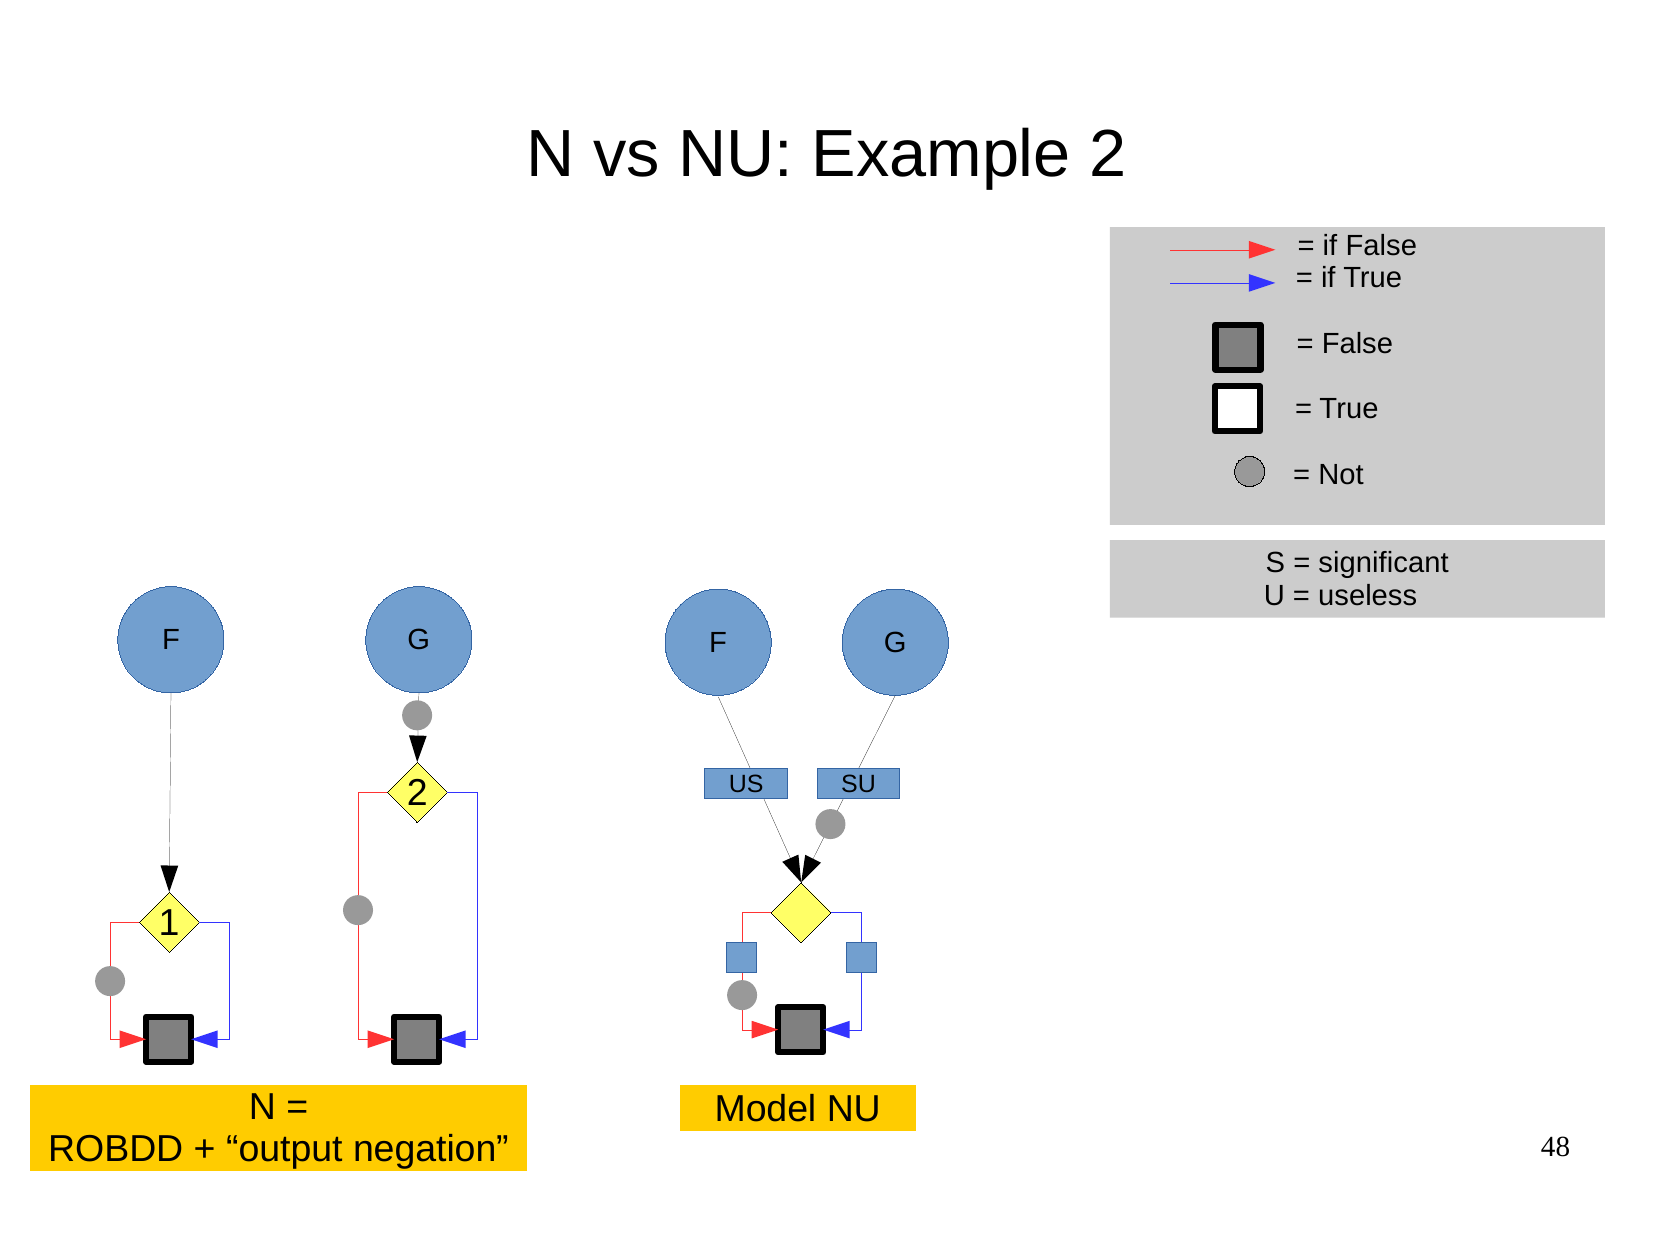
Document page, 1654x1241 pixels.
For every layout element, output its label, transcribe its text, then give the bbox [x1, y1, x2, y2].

text_box [95, 966, 126, 997]
text_box [726, 942, 757, 973]
text_box SU [817, 768, 900, 799]
text_box = if False = if True = False = True = Not [1109, 227, 1605, 525]
text_box [1215, 324, 1261, 370]
text_box G [365, 586, 472, 693]
text_box [402, 700, 433, 731]
text_box N = ROBDD + “output negation” [30, 1085, 527, 1171]
text_box [1234, 456, 1265, 487]
text_box [846, 942, 877, 973]
text_box 1 [139, 892, 200, 953]
text_box Model NU [680, 1085, 916, 1131]
text_box F [117, 586, 224, 693]
text_box [815, 809, 846, 840]
text_box G [842, 589, 949, 696]
text_box [1215, 386, 1261, 432]
text_box [394, 1016, 440, 1062]
title N vs NU: Example 2 [82, 49, 1571, 257]
text_box F [665, 589, 772, 696]
text_box [146, 1016, 192, 1062]
text_box [778, 1007, 824, 1053]
text_box [727, 980, 758, 1011]
text_box [342, 895, 374, 926]
text_box S = significant U = useless [1109, 540, 1605, 618]
text_box [771, 882, 831, 943]
text_box US [704, 768, 788, 799]
text_box 2 [387, 762, 448, 823]
